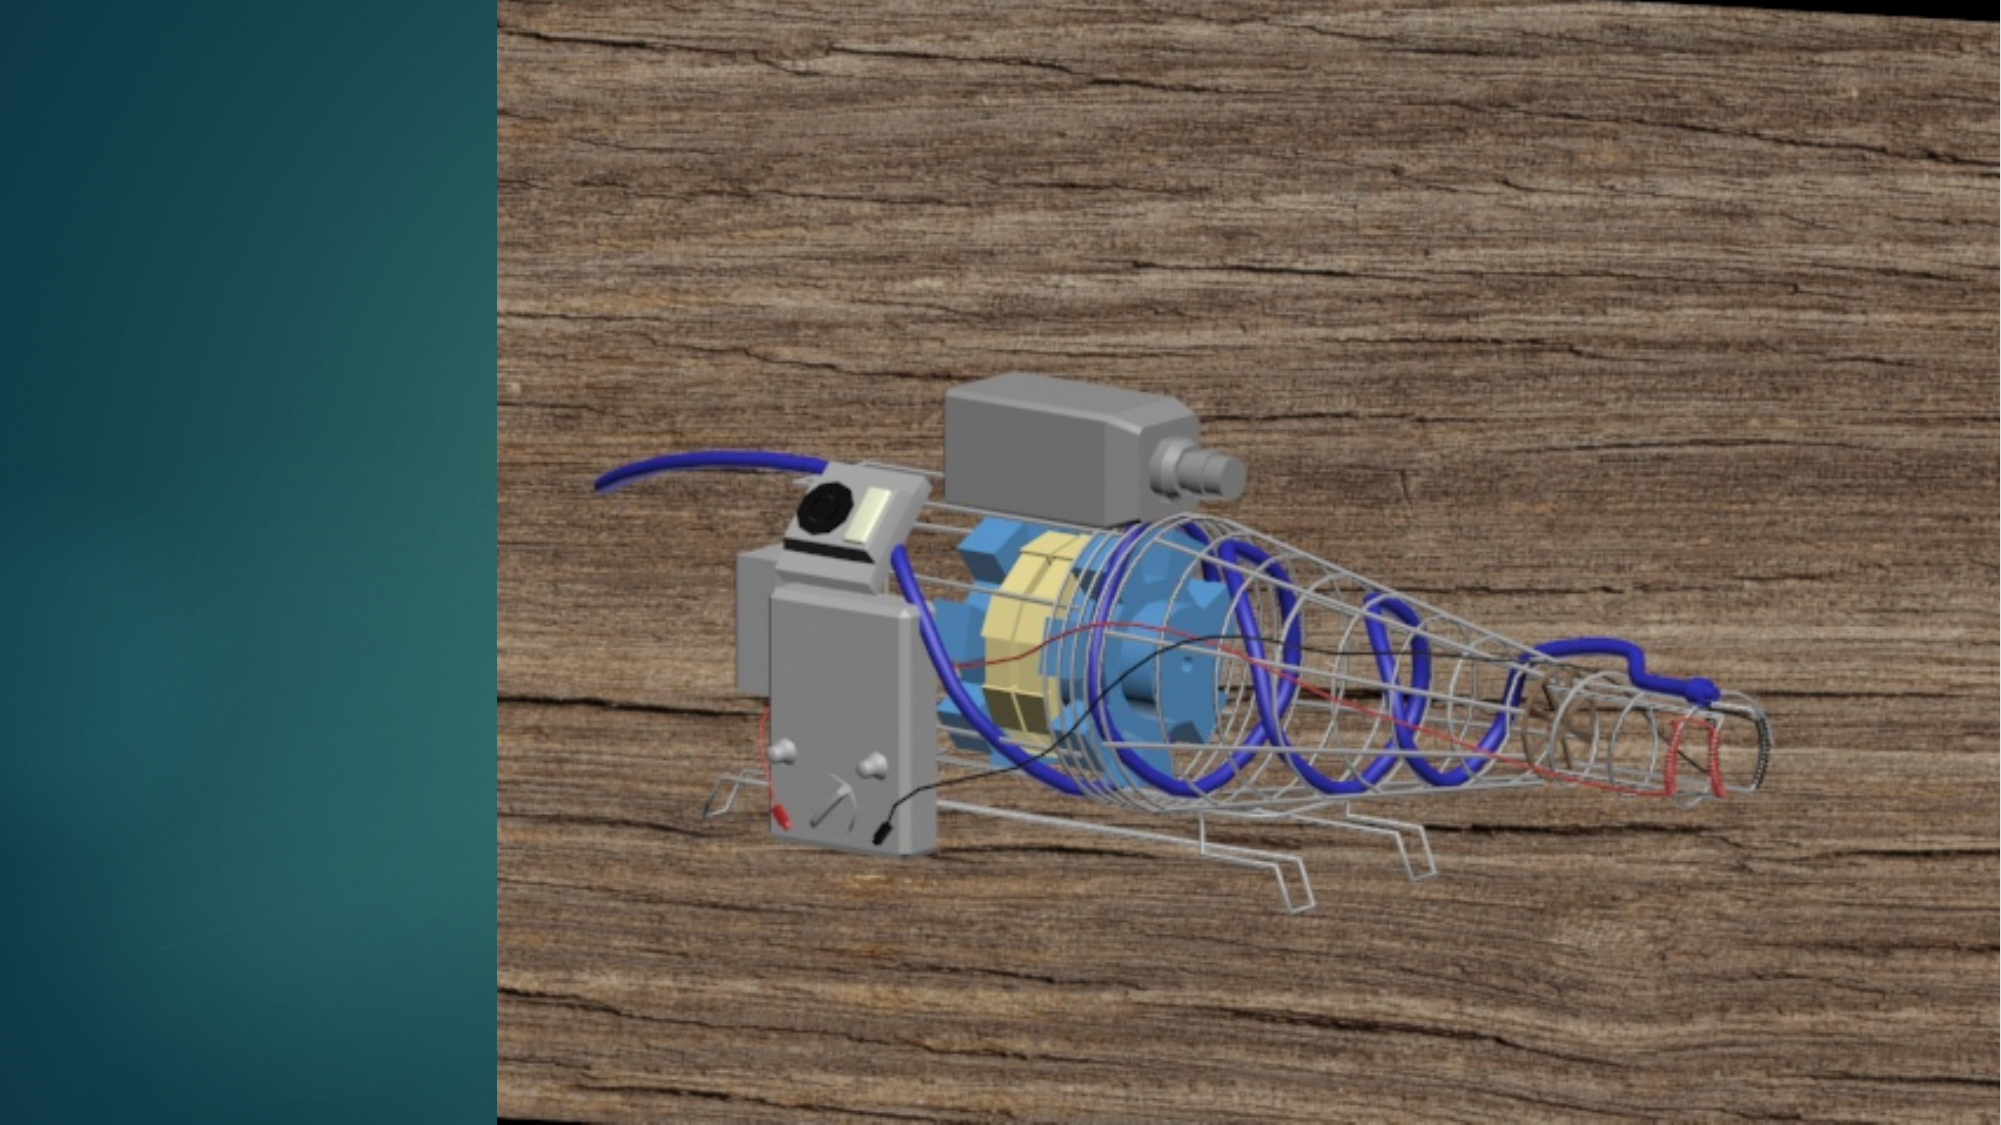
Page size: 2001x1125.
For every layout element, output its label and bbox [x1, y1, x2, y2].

picture [497, 0, 2000, 1125]
